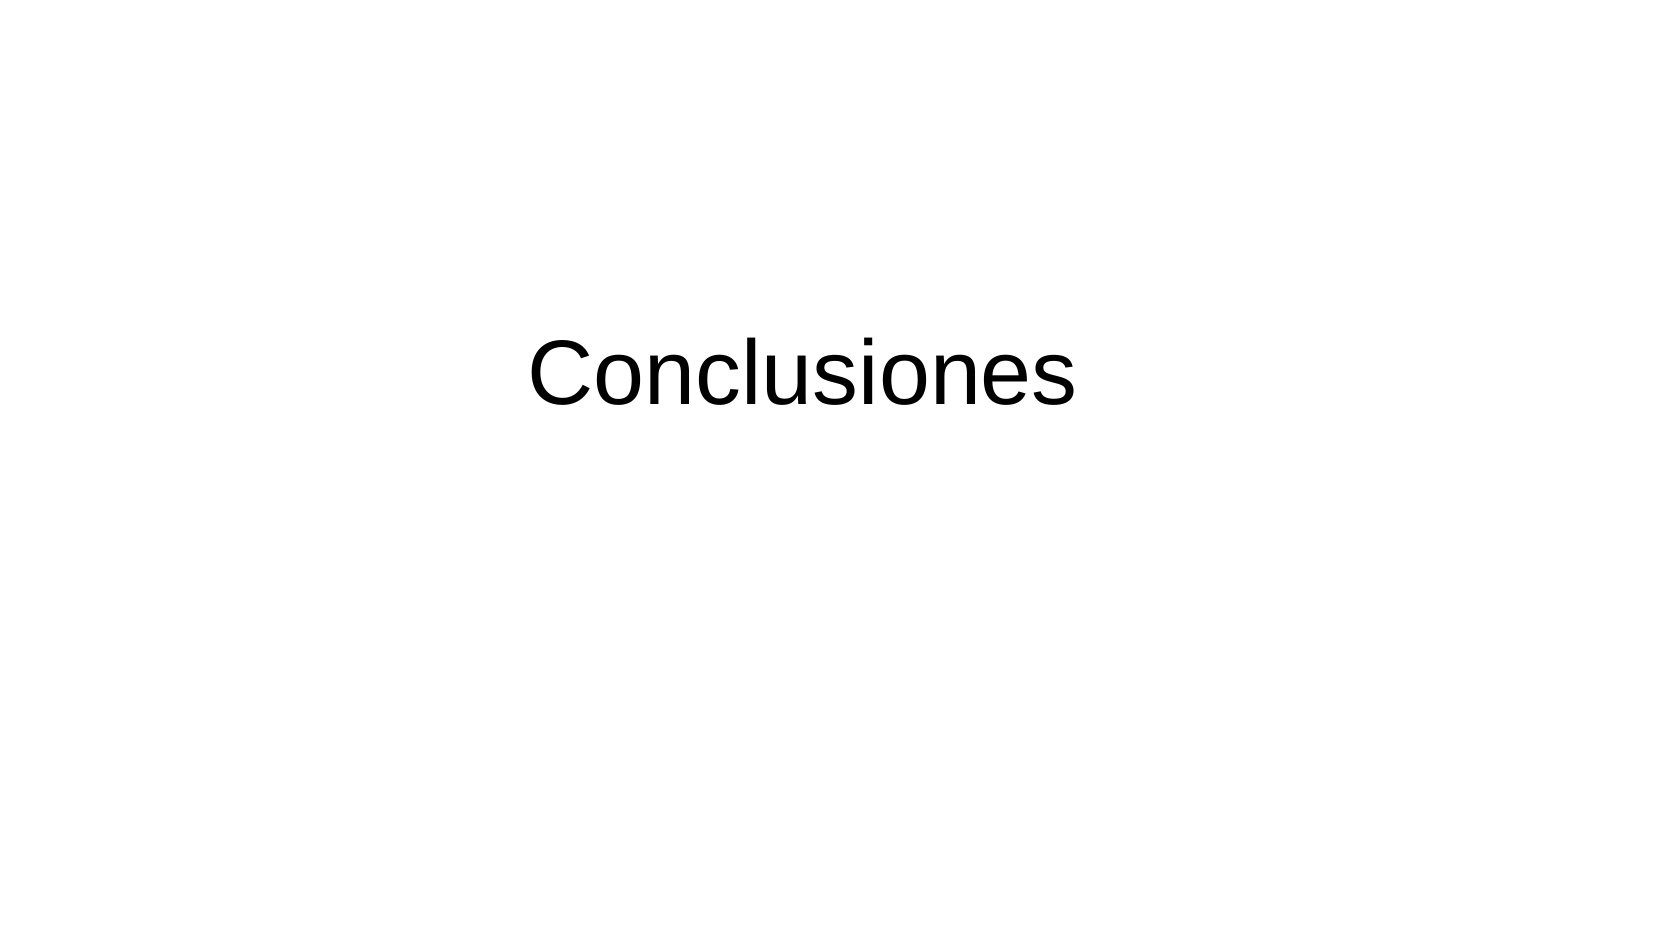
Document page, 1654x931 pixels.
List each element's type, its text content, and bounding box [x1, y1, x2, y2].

title Conclusiones [59, 295, 1548, 451]
